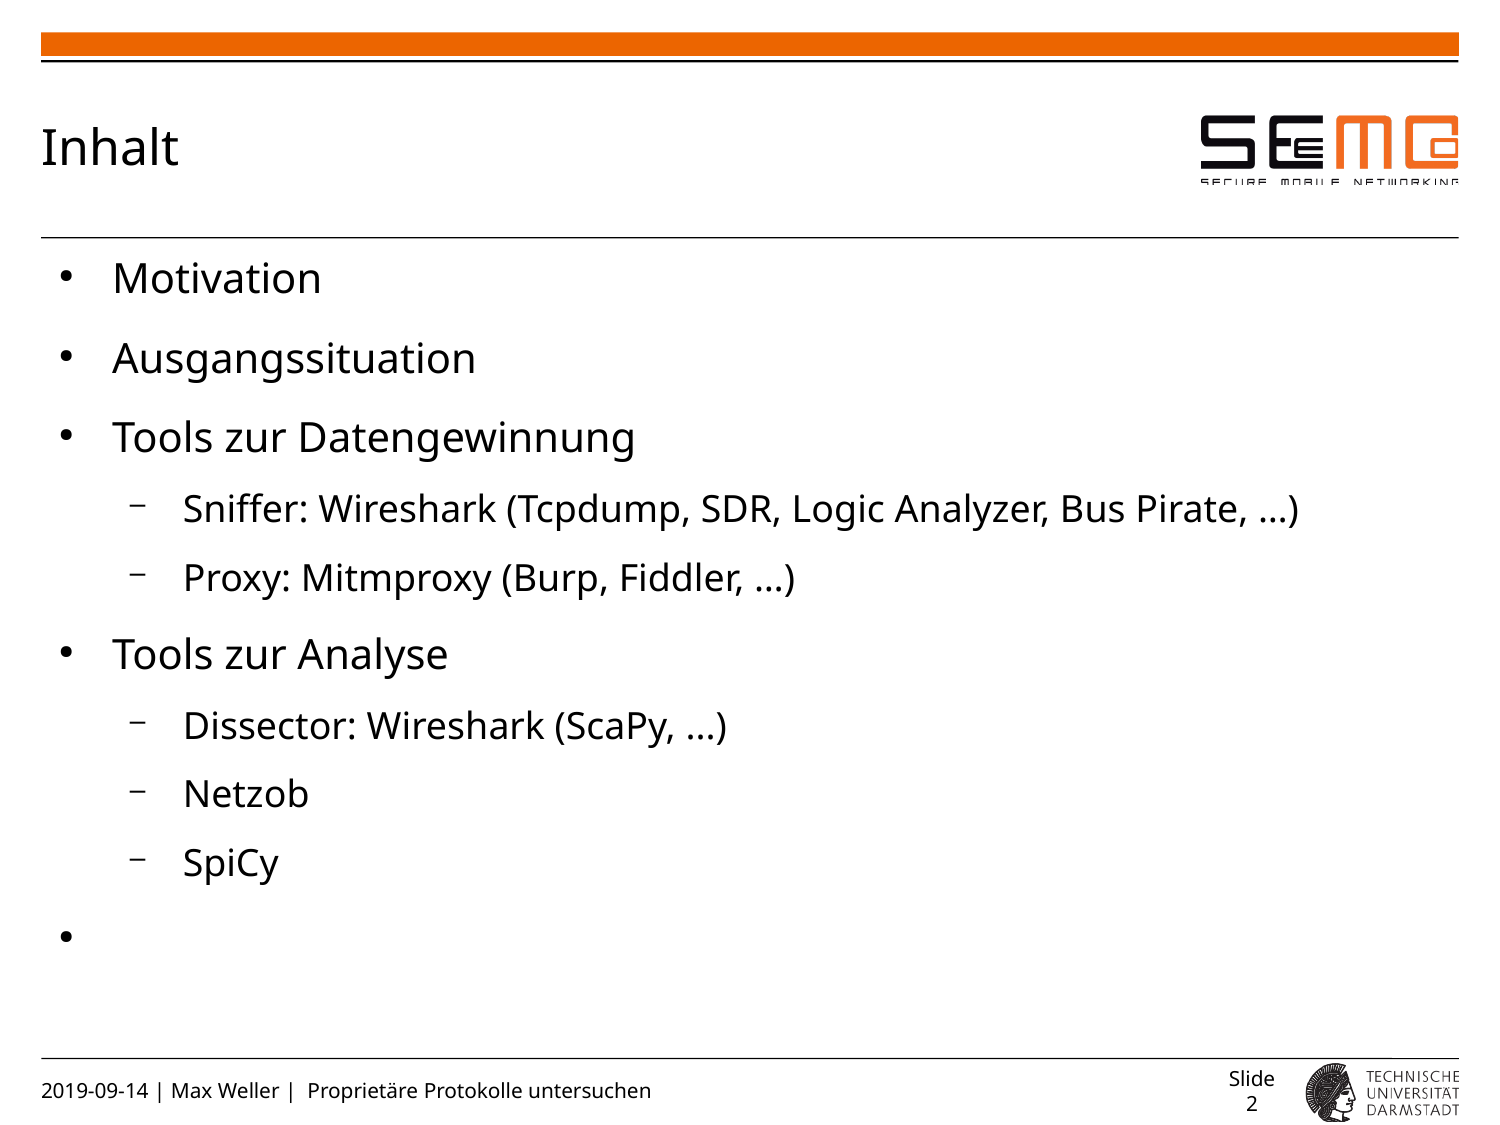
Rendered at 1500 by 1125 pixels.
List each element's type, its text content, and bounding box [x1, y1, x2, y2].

list Motivation Ausgangssituation Tools zur Datengewinnung Sniffer: Wireshark (Tcpdump, SDR, Logic Analyzer, Bus Pirate, …) Proxy: Mitmproxy (Burp, Fiddler, …) Tools zur Analyse Dissector: Wireshark (ScaPy, ...) Netzob SpiCy [41, 252, 1459, 1043]
title Inhalt [41, 80, 1164, 218]
